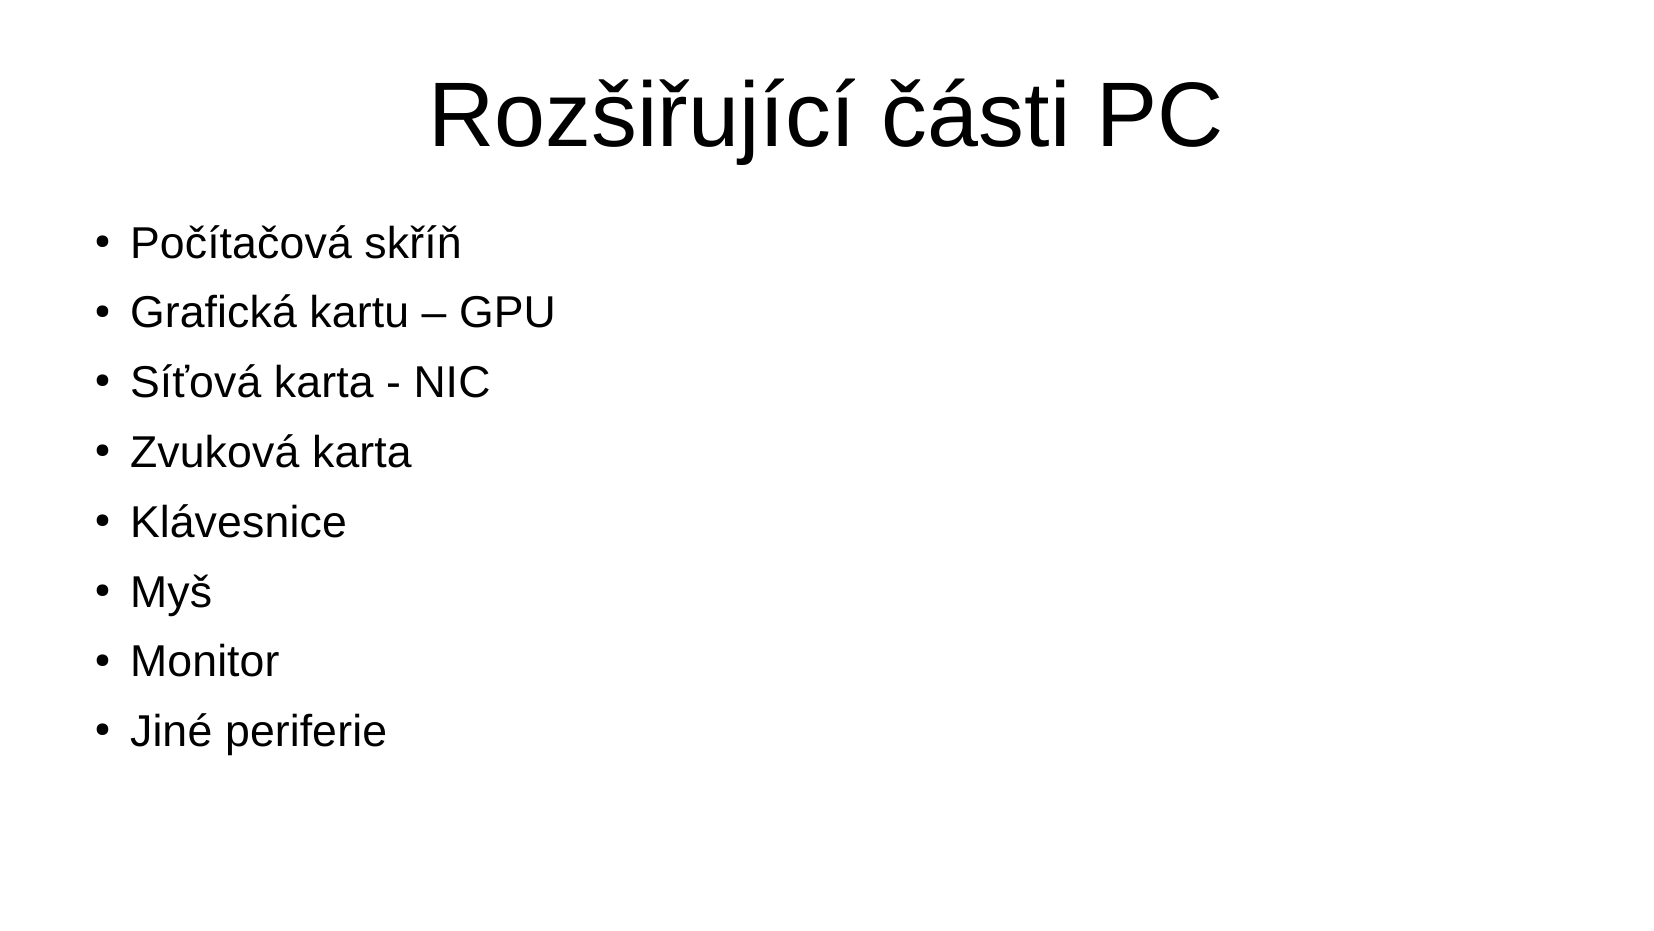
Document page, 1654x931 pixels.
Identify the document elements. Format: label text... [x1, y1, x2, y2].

list Počítačová skříň Grafická kartu – GPU Síťová karta - NIC Zvuková karta Klávesnice Myš Monitor Jiné periferie [82, 217, 1571, 758]
title Rozšiřující části PC [82, 37, 1571, 193]
